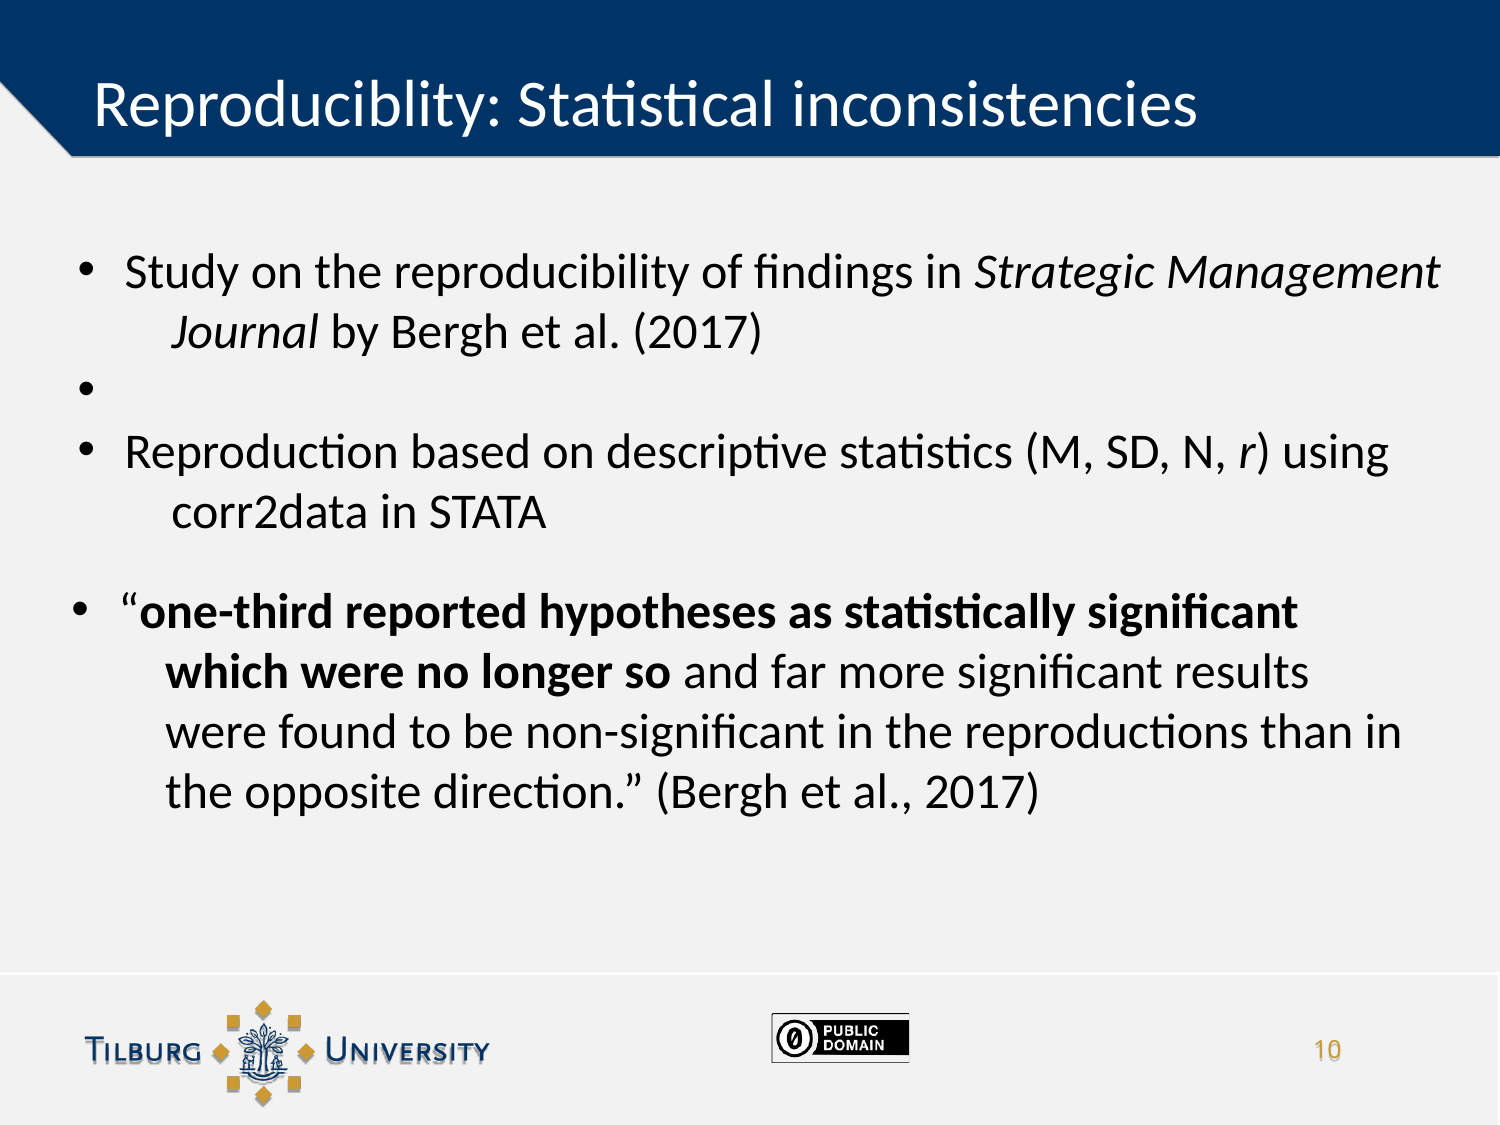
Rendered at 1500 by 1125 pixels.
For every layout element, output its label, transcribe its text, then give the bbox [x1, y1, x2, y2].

text_box Reproduciblity: Statistical inconsistencies [78, 51, 1398, 148]
text_box [772, 1014, 909, 1062]
text_box Study on the reproducibility of findings in Strategic Management Journal by Bergh et al. (2017) Reproduction based on descriptive statistics (M, SD, N, r) using corr2data in STATA [62, 230, 1475, 549]
text_box [1298, 1026, 1426, 1087]
text_box “one-third reported hypotheses as statistically significant which were no longer so and far more significant results were found to be non-significant in the reproductions than in the opposite direction.” (Bergh et al., 2017) [56, 570, 1419, 829]
